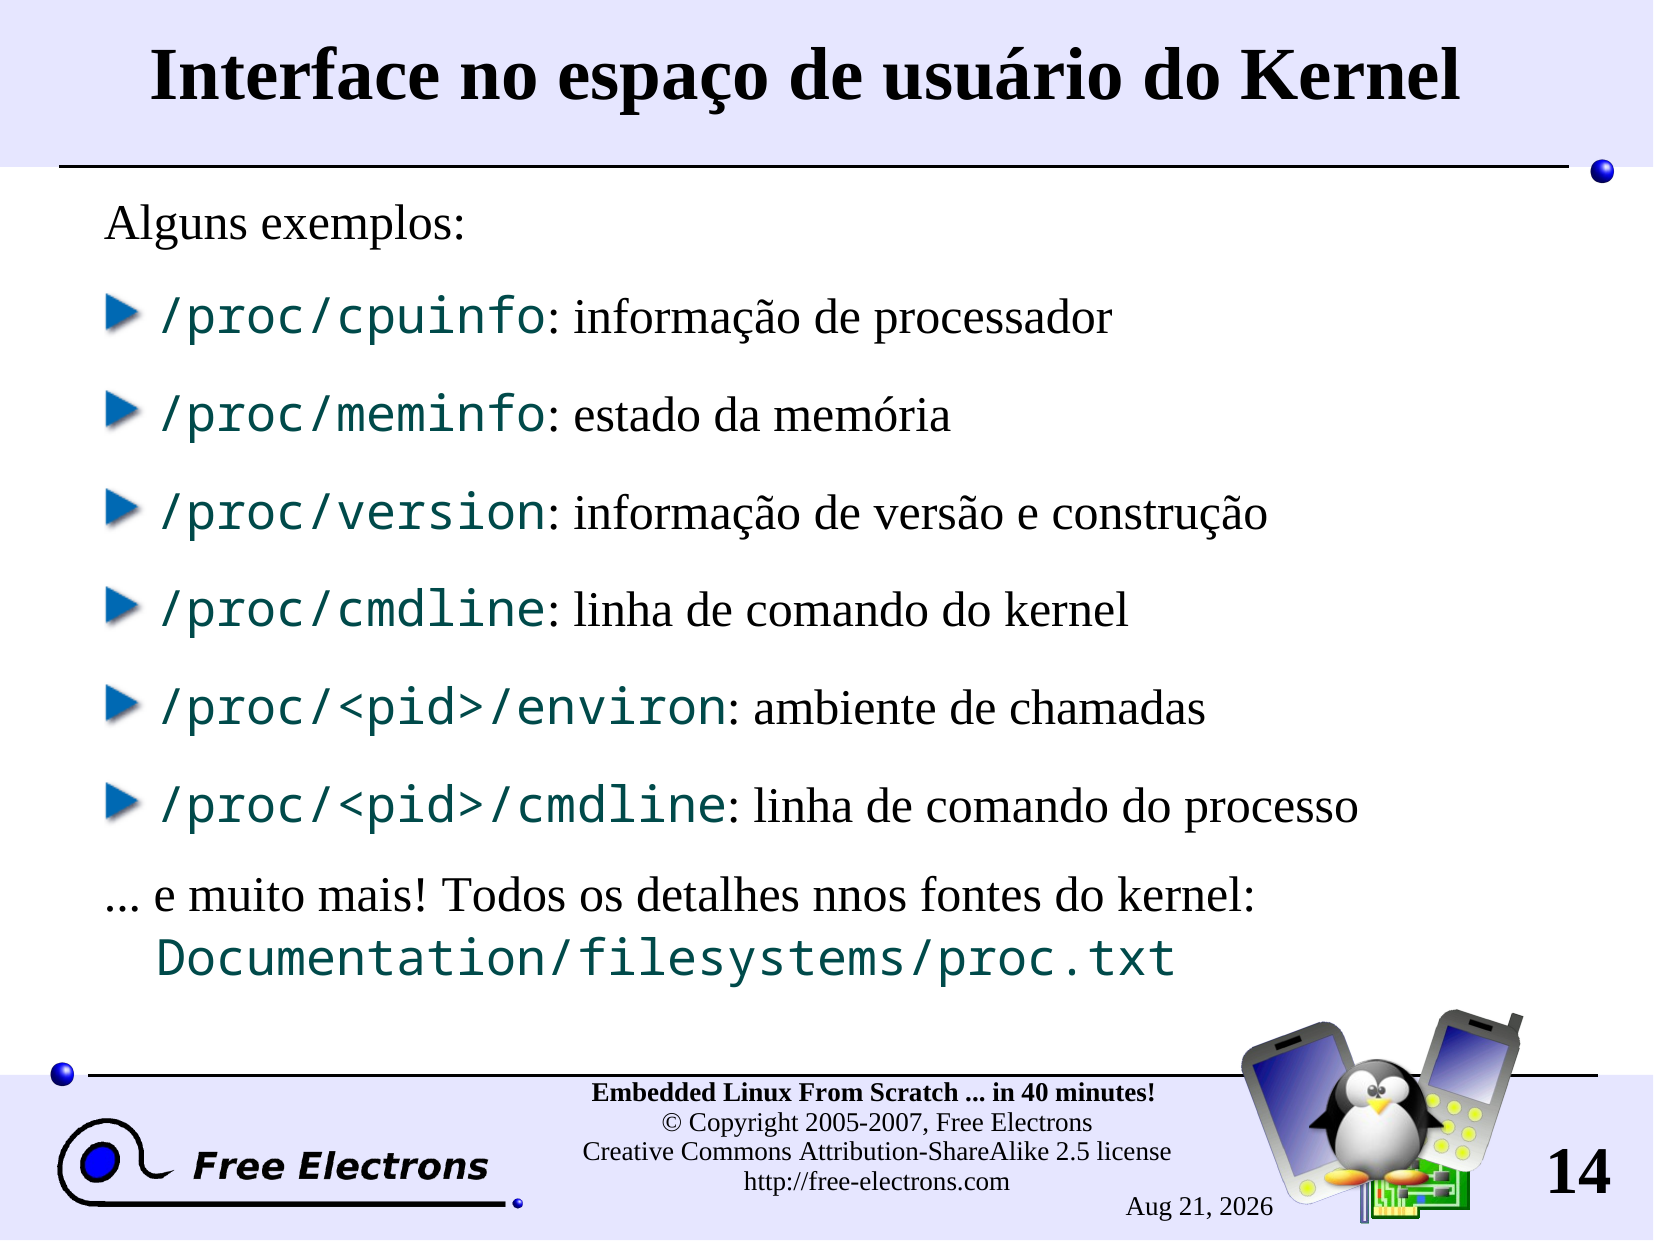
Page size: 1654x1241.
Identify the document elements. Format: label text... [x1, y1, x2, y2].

picture [50, 1107, 527, 1216]
picture [1225, 1001, 1538, 1241]
list Alguns exemplos: /proc/cpuinfo: informação de processador /proc/meminfo: estado da memória /proc/version: informação de versão e construção /proc/cmdline: linha de comando do kernel /proc/<pid>/environ: ambiente de chamadas /proc/<pid>/cmdline: linha de comando do processo ... e muito mais! Todos os detalhes nnos fontes do kernel: Documentation/filesystems/proc.txt [85, 195, 1498, 1045]
title Interface no espaço de usuário do Kernel [60, 12, 1551, 138]
